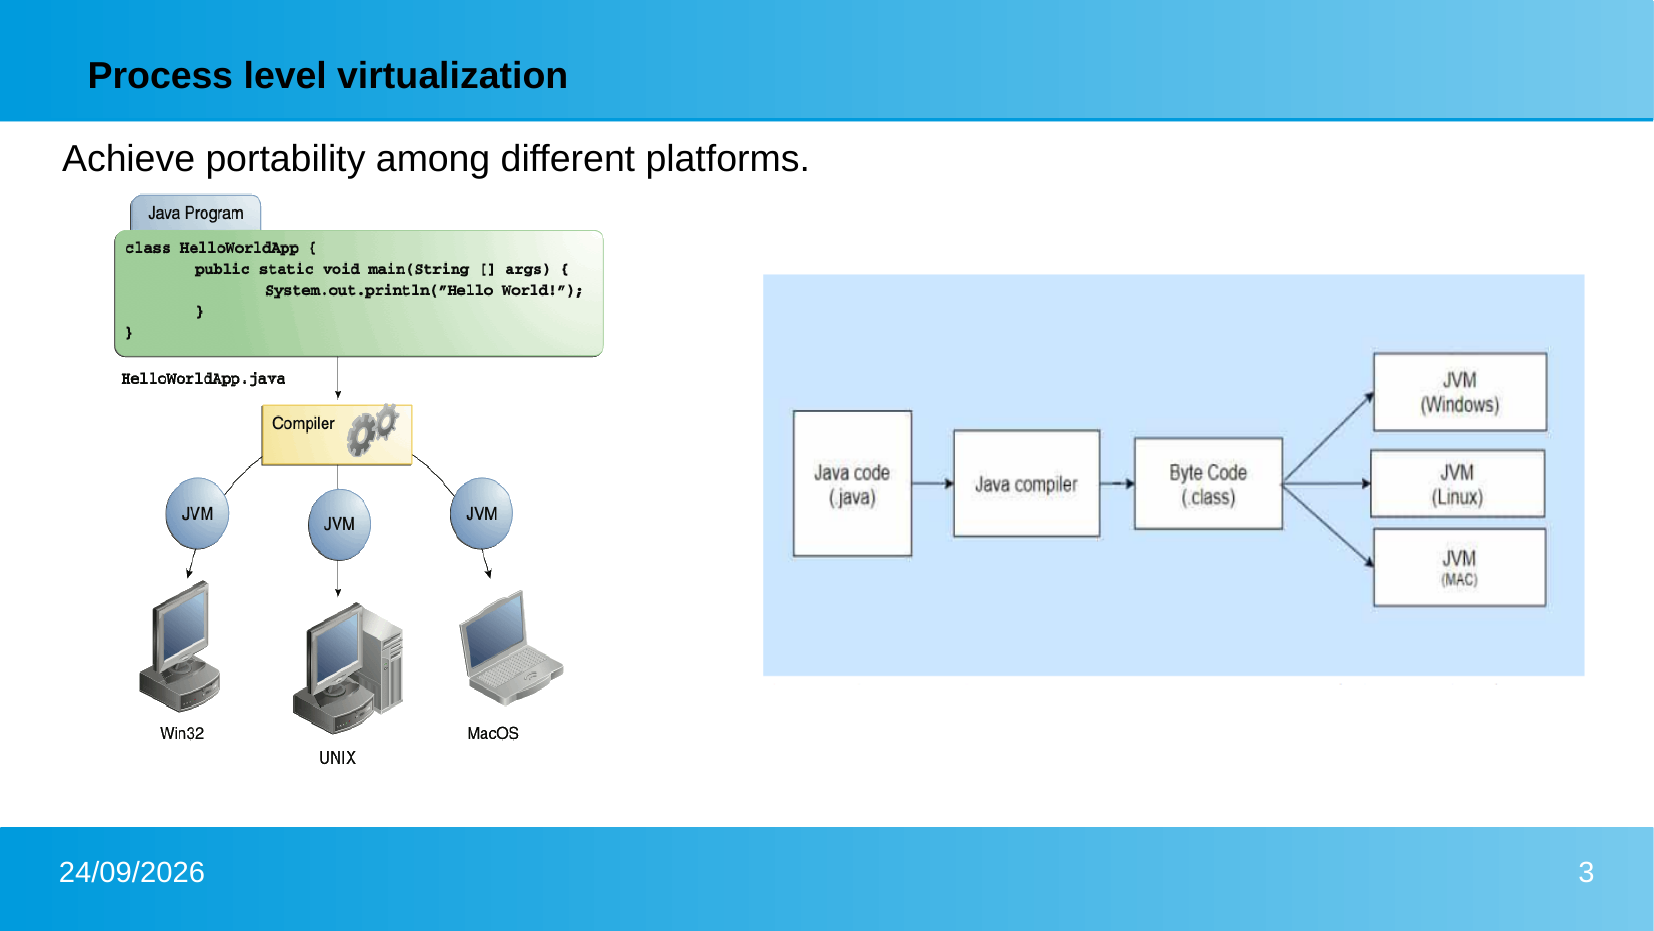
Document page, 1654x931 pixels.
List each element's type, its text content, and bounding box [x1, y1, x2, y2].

text_box Process level virtualization [72, 47, 721, 104]
picture [755, 263, 1587, 686]
picture [47, 187, 642, 792]
text_box Achieve portability among different platforms. [47, 129, 1111, 187]
